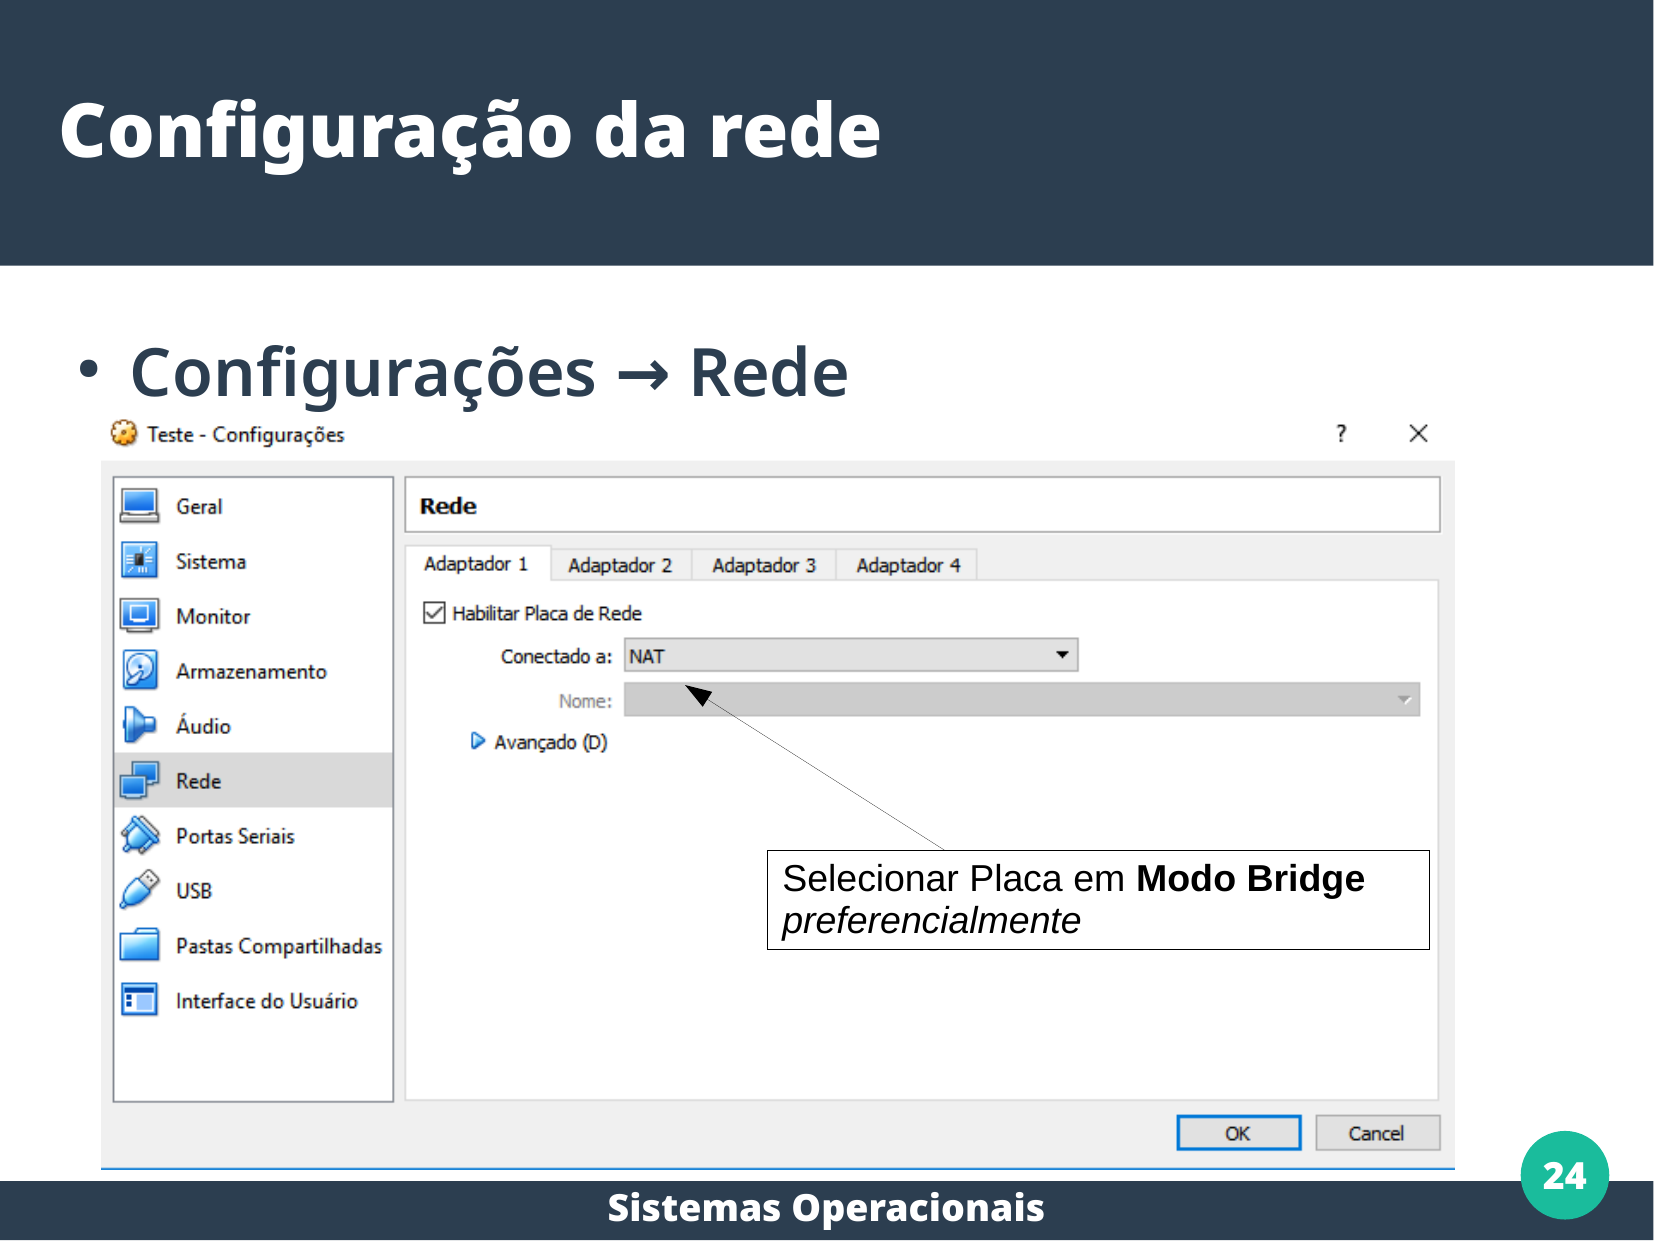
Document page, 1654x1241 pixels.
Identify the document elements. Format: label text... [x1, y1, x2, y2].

text_box Selecionar Placa em Modo Bridge preferencialmente [767, 850, 1430, 950]
picture [101, 413, 1455, 1170]
title Configuração da rede [59, 49, 1595, 207]
list Configurações → Rede [59, 324, 1595, 508]
